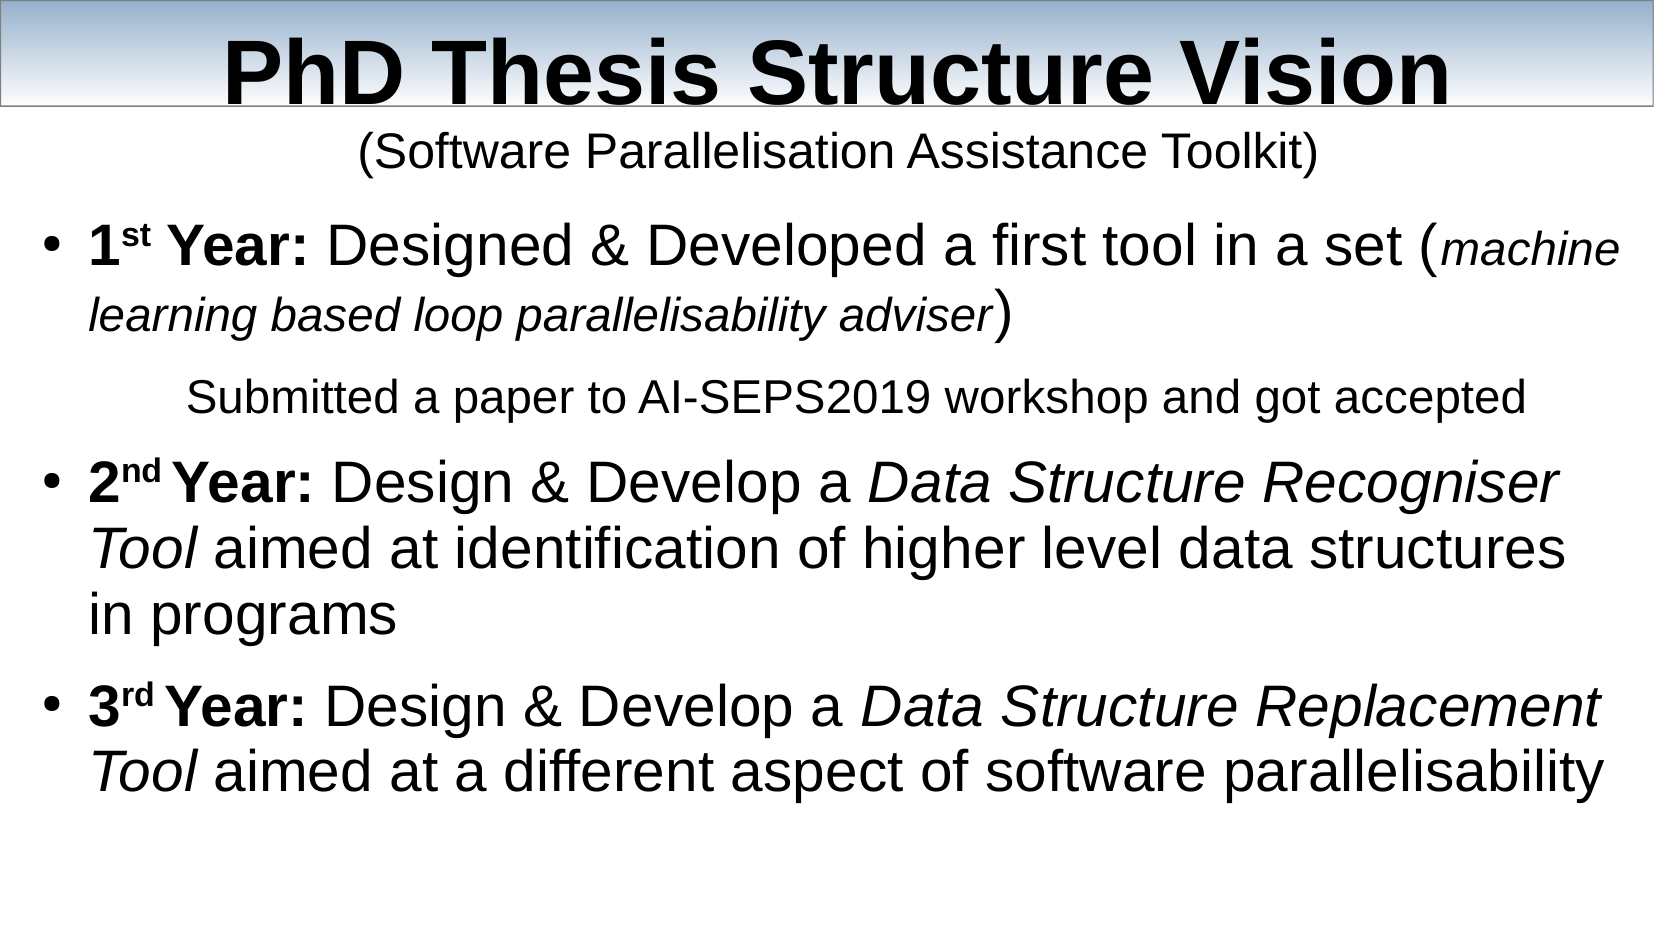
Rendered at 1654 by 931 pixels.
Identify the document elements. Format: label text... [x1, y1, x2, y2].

text_box [0, 0, 11, 107]
title PhD Thesis Structure Vision (Software Parallelisation Assistance Toolkit) [11, 0, 1654, 201]
list 1st Year: Designed & Developed a first tool in a set (machine learning based loop parallelisability adviser) Submitted a paper to AI-SEPS2019 workshop and got accepted 2nd Year: Design & Develop a Data Structure Recogniser Tool aimed at identification of higher level data structures in programs 3rd Year: Design & Develop a Data Structure Replacement Tool aimed at a different aspect of software parallelisability [0, 212, 1654, 815]
